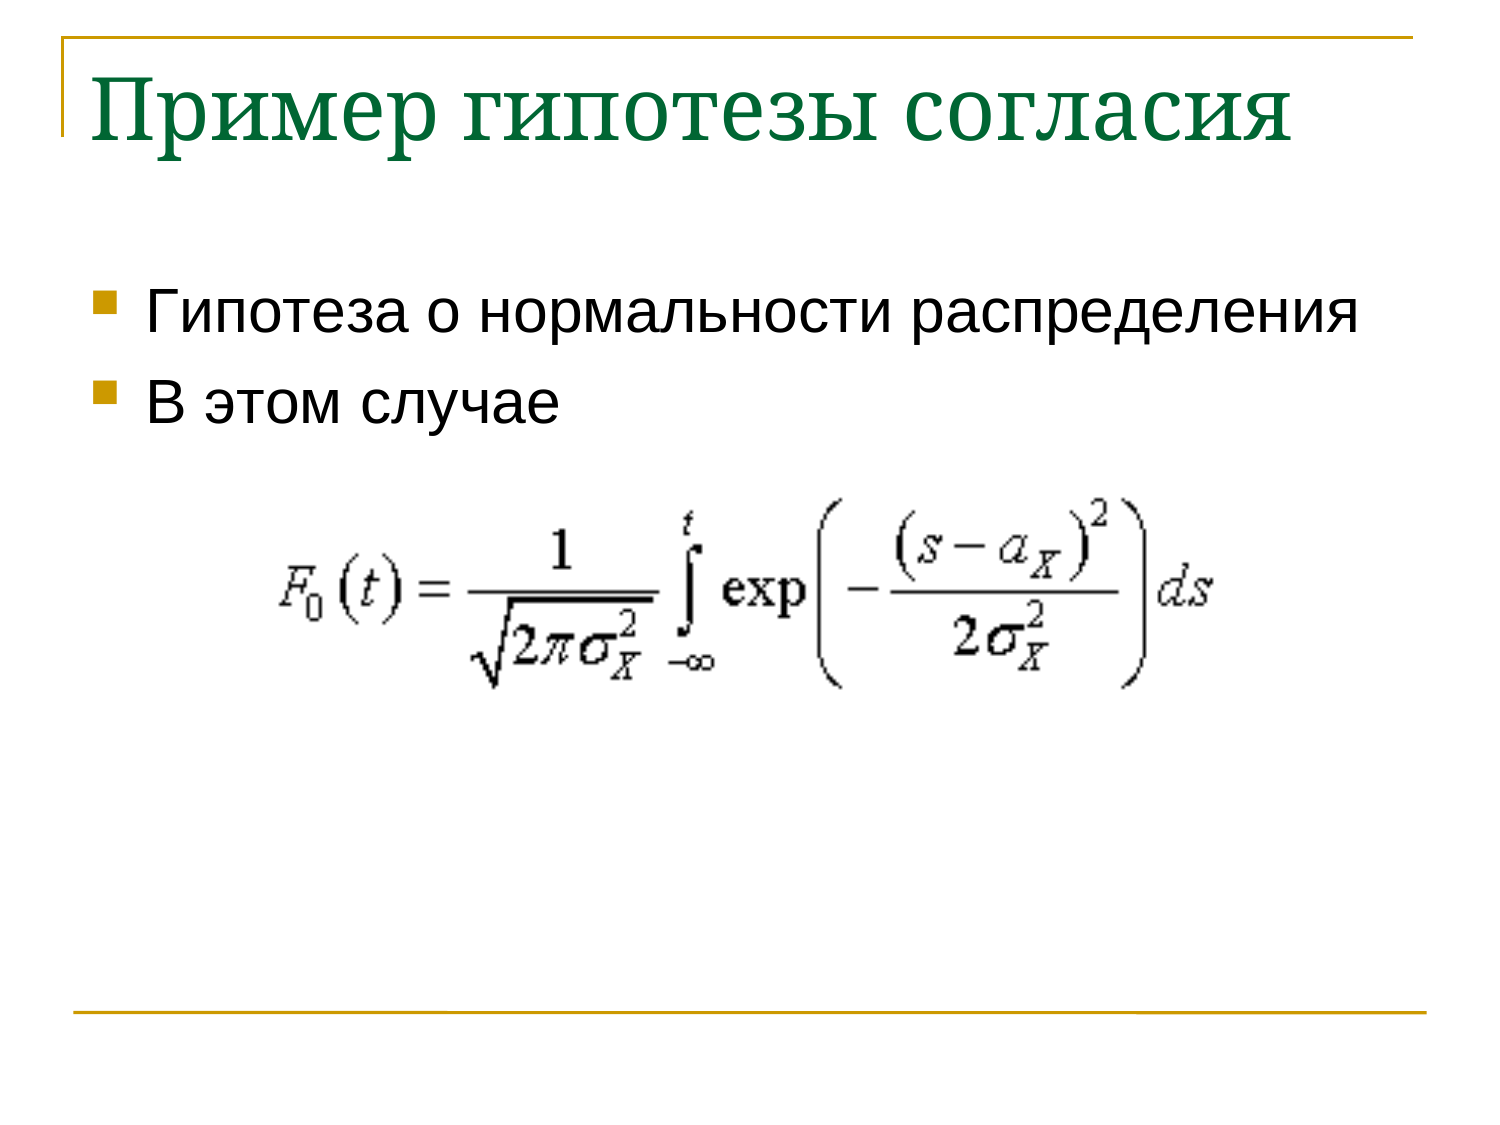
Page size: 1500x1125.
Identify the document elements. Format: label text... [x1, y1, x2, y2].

picture [265, 484, 1223, 699]
title Пример гипотезы согласия [75, 45, 1426, 233]
list Гипотеза о нормальности распределения В этом случае [75, 262, 1426, 1006]
